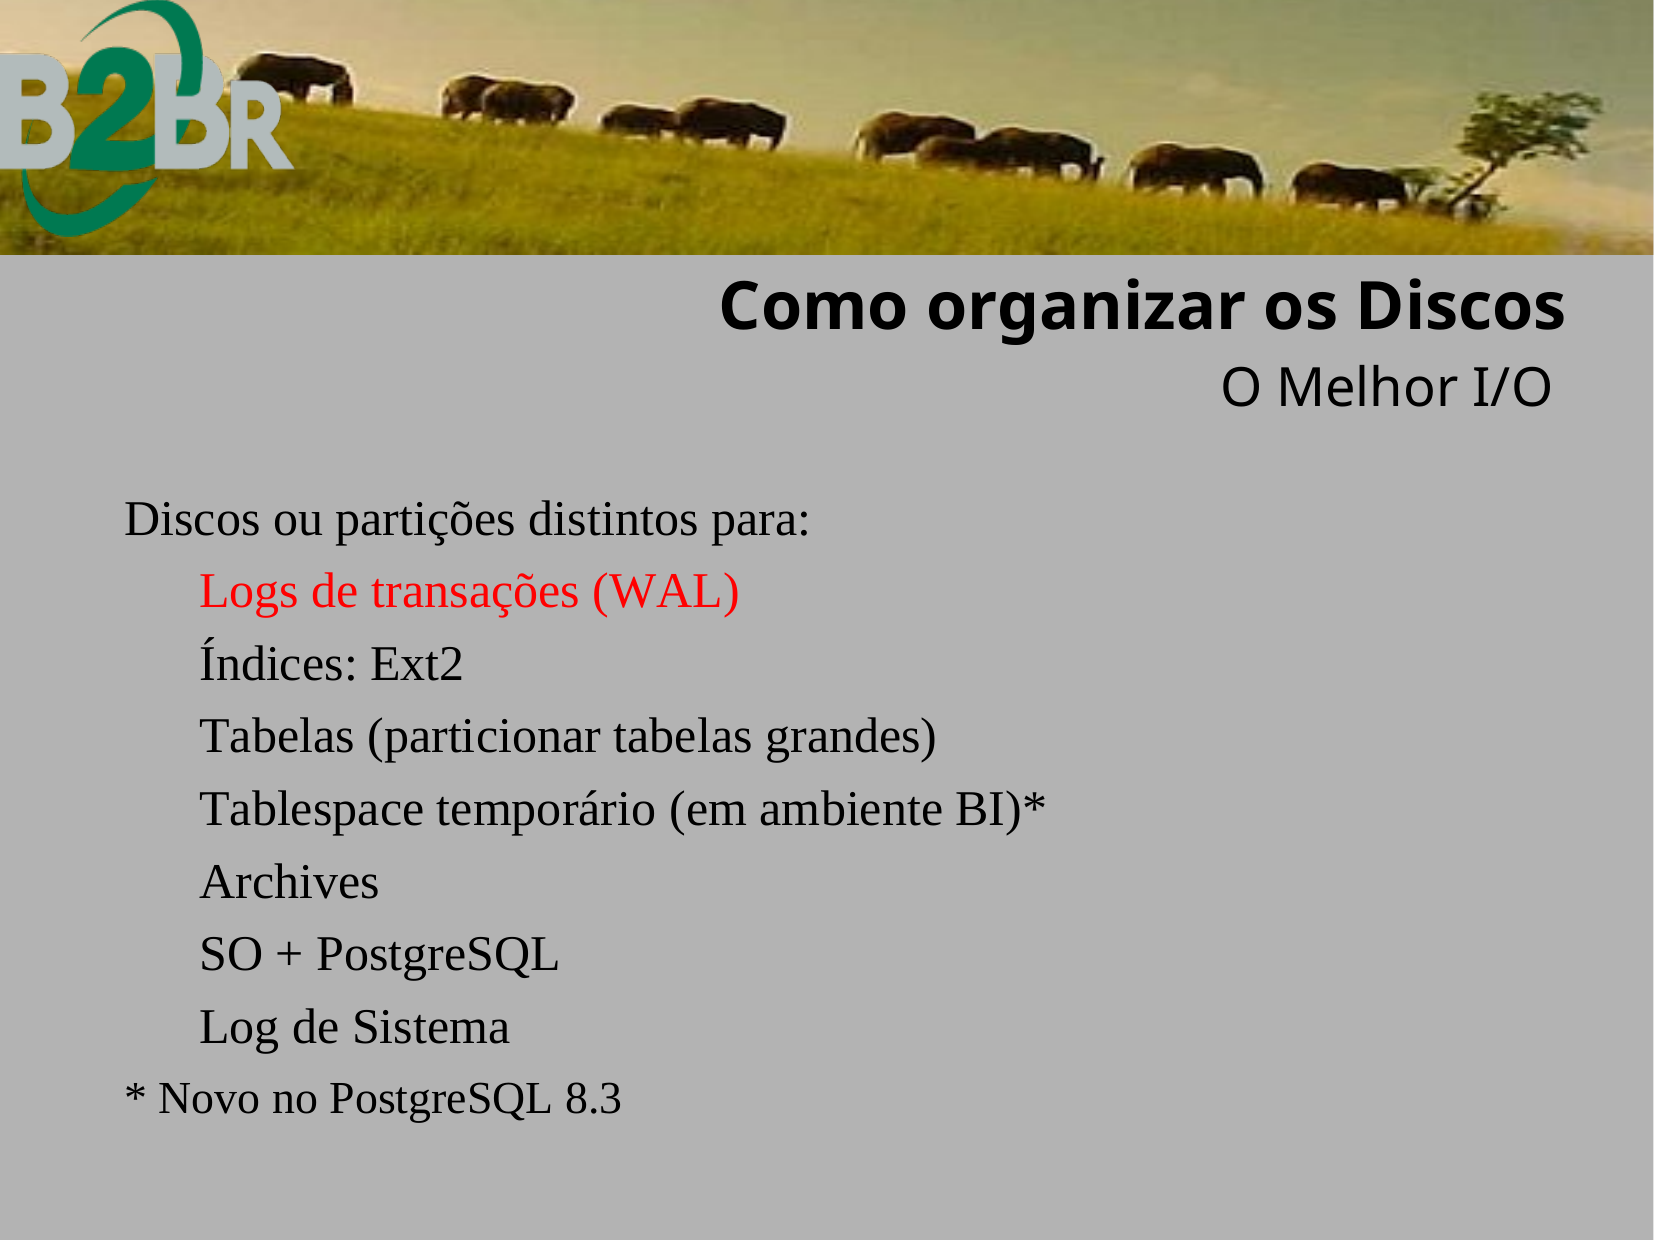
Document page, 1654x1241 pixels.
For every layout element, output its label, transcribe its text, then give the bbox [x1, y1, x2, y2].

picture [0, 0, 1654, 255]
text_box Como organizar os Discos O Melhor I/O [292, 255, 1583, 429]
list Discos ou partições distintos para: Logs de transações (WAL) Índices: Ext2 Tabelas (particionar tabelas grandes) Tablespace temporário (em ambiente BI)* Archives SO + PostgreSQL Log de Sistema * Novo no PostgreSQL 8.3 [124, 488, 1530, 1205]
